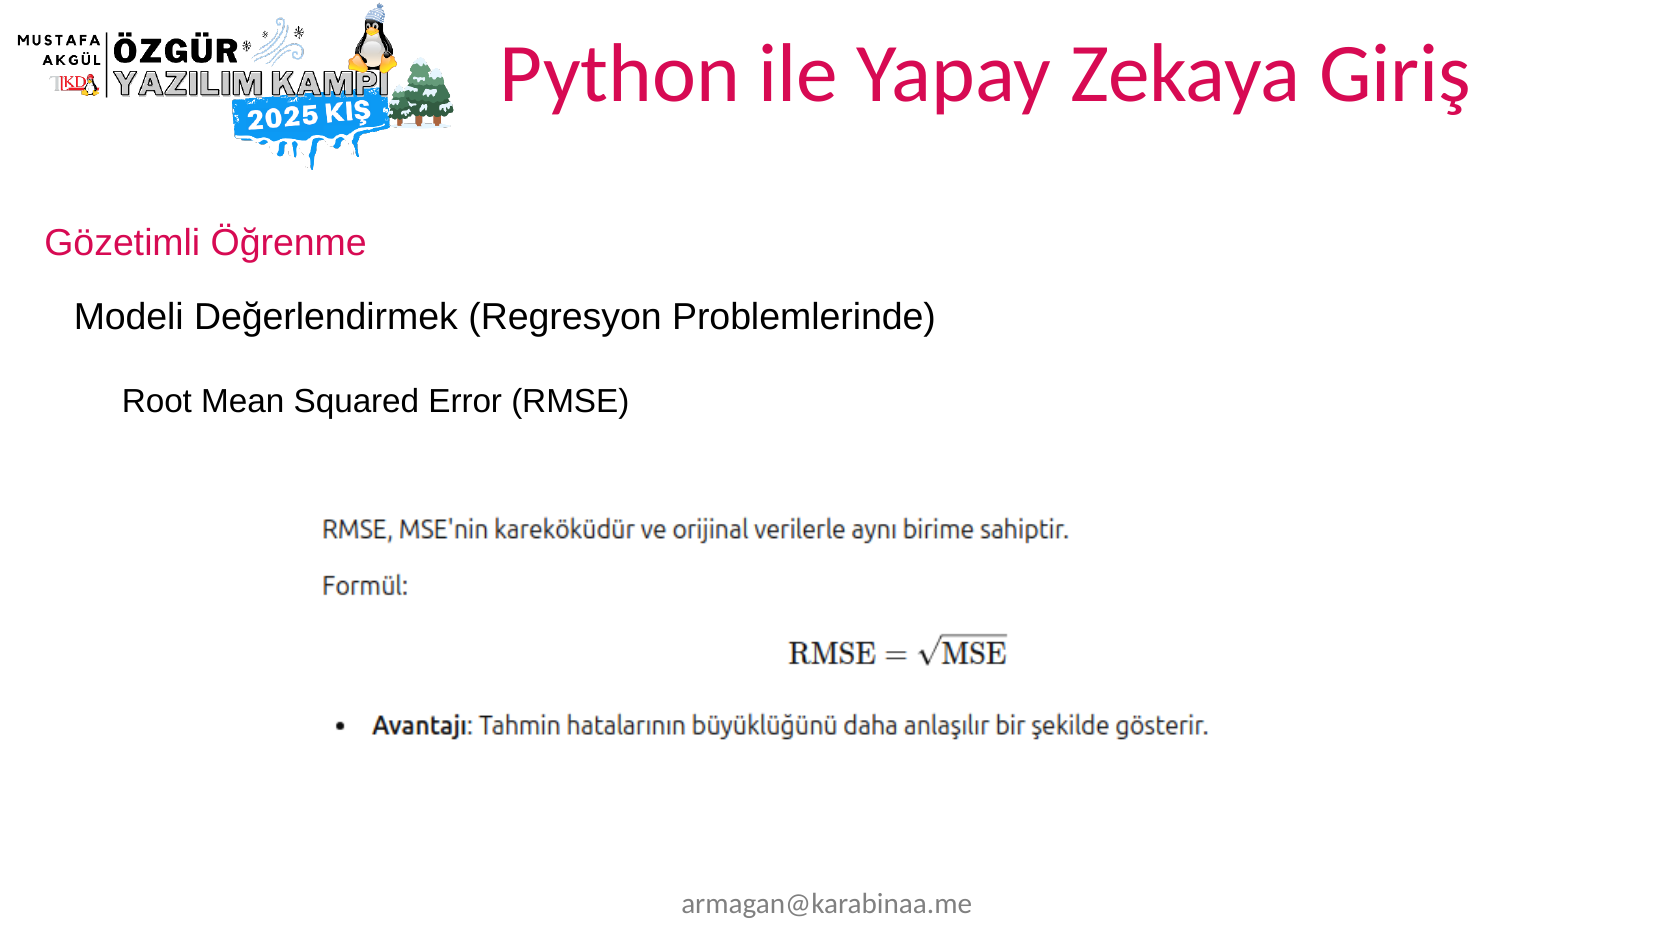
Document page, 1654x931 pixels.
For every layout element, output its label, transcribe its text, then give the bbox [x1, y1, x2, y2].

picture [288, 501, 1270, 763]
picture [0, 0, 463, 177]
text_box armagan@karabinaa.me [0, 877, 1654, 928]
text_box Modeli Değerlendirmek (Regresyon Problemlerinde) [59, 288, 1241, 387]
text_box Root Mean Squared Error (RMSE) [107, 375, 916, 502]
text_box Gözetimli Öğrenme [29, 213, 854, 271]
text_box Python ile Yapay Zekaya Giriş [484, 10, 1654, 126]
